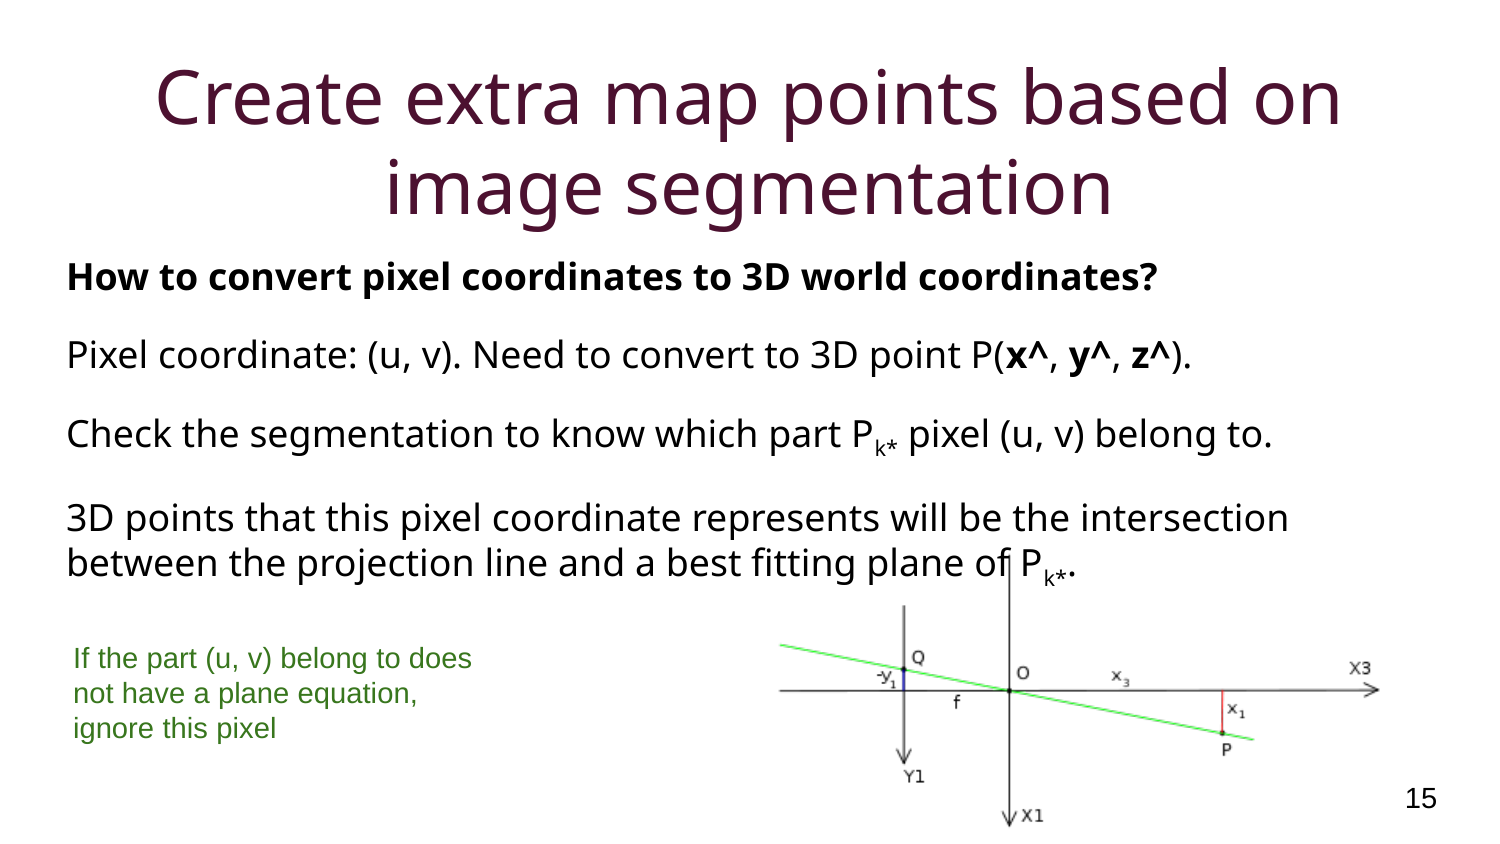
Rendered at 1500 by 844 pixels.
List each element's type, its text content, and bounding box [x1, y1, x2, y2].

title Create extra map points based on image segmentation [51, 34, 1449, 137]
slide_number <number> [1389, 764, 1480, 830]
picture [760, 546, 1386, 844]
list How to convert pixel coordinates to 3D world coordinates? Pixel coordinate: (u, v). Need to convert to 3D point P(x^, y^, z^). Check the segmentation to know which part Pk* pixel (u, v) belong to. 3D points that this pixel coordinate represents will be the intersection between the projection line and a best fitting plane of Pk*. [51, 238, 1449, 792]
text_box If the part (u, v) belong to does not have a plane equation, ignore this pixel [58, 624, 512, 775]
